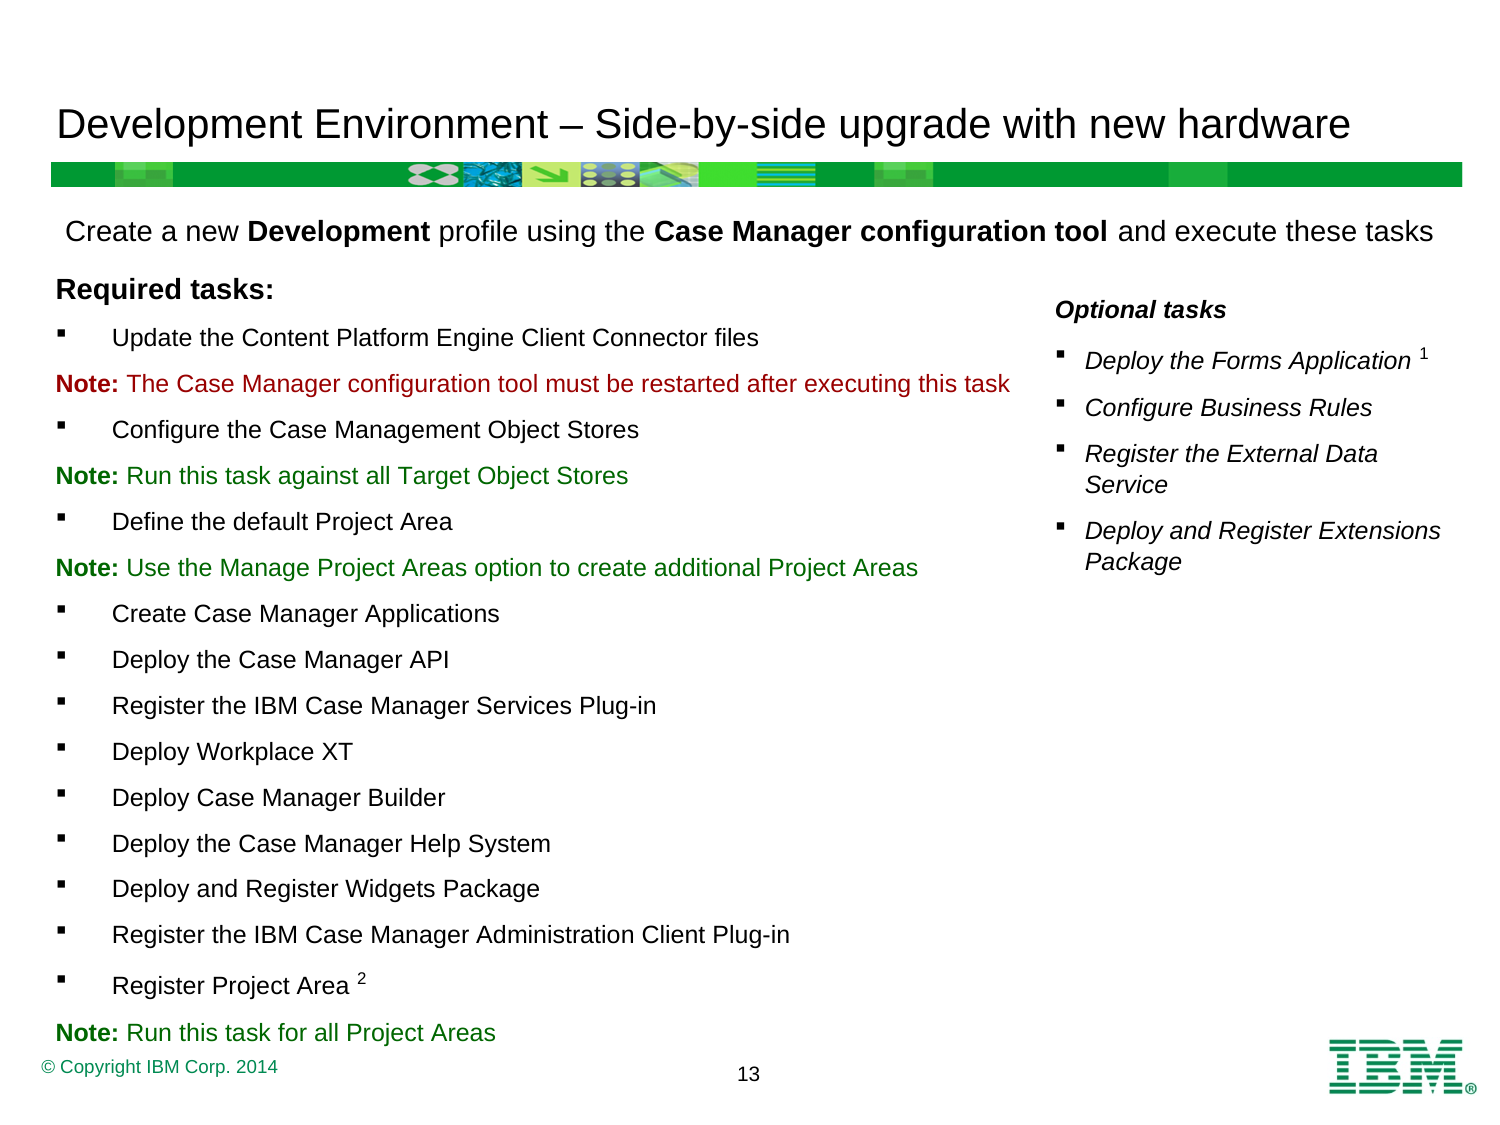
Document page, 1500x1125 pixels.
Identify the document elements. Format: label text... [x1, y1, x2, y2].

list Optional tasks Deploy the Forms Application 1 Configure Business Rules Register the External Data Service Deploy and Register Extensions Package [1039, 285, 1476, 556]
title Development Environment – Side-by-side upgrade with new hardware [41, 54, 1477, 189]
picture [1327, 1037, 1479, 1096]
list Create a new Development profile using the Case Manager configuration tool and execute these tasks [50, 198, 1456, 305]
list Required tasks: Update the Content Platform Engine Client Connector files Note: The Case Manager configuration tool must be restarted after executing this task Configure the Case Management Object Stores Note: Run this task against all Target Object Stores Define the default Project Area Note: Use the Manage Project Areas option to create additional Project Areas Create Case Manager Applications Deploy the Case Manager API Register the IBM Case Manager Services Plug-in Deploy Workplace XT Deploy Case Manager Builder Deploy the Case Manager Help System Deploy and Register Widgets Package Register the IBM Case Manager Administration Client Plug-in Register Project Area 2 Note: Run this task for all Project Areas [40, 261, 1032, 1028]
